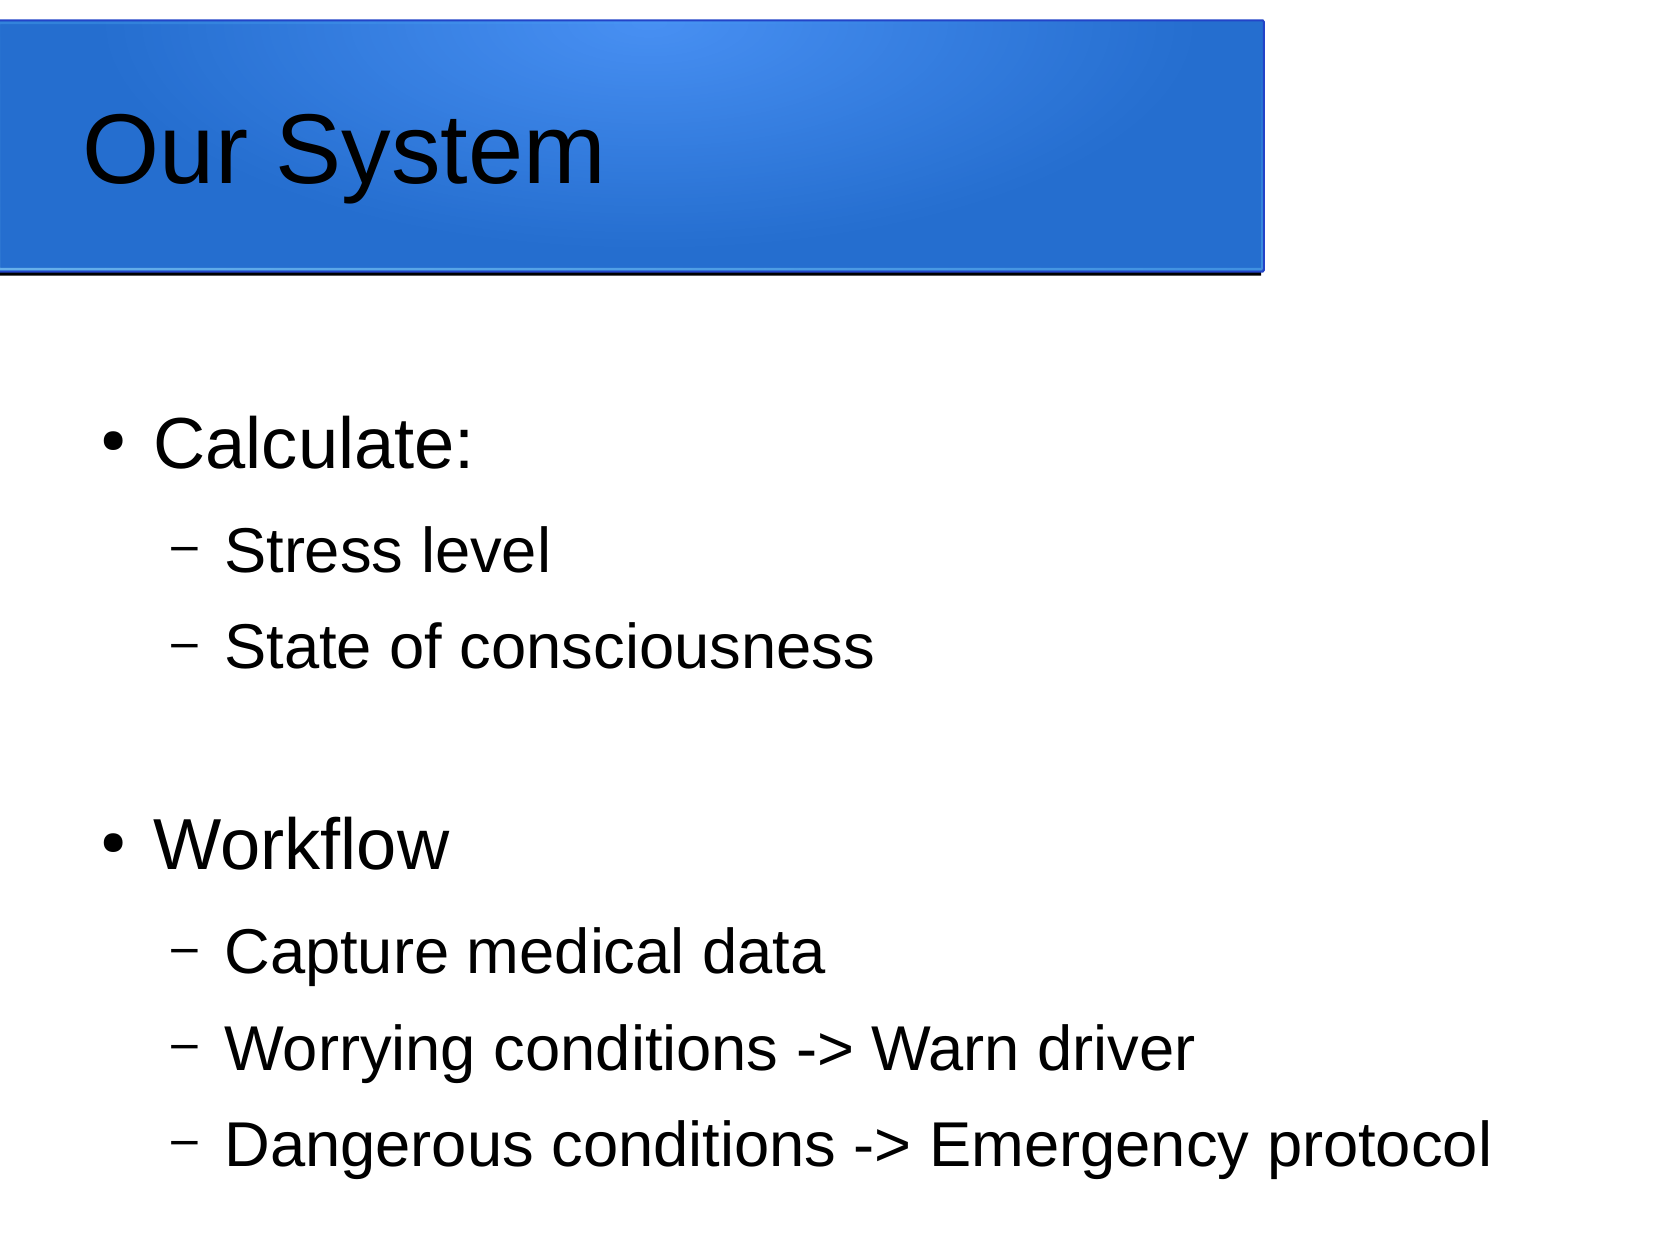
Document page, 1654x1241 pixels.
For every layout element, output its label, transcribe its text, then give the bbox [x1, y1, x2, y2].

list Calculate: Stress level State of consciousness Workflow Capture medical data Worrying conditions -> Warn driver Dangerous conditions -> Emergency protocol [82, 290, 1571, 1180]
title Our System [82, 47, 1235, 252]
